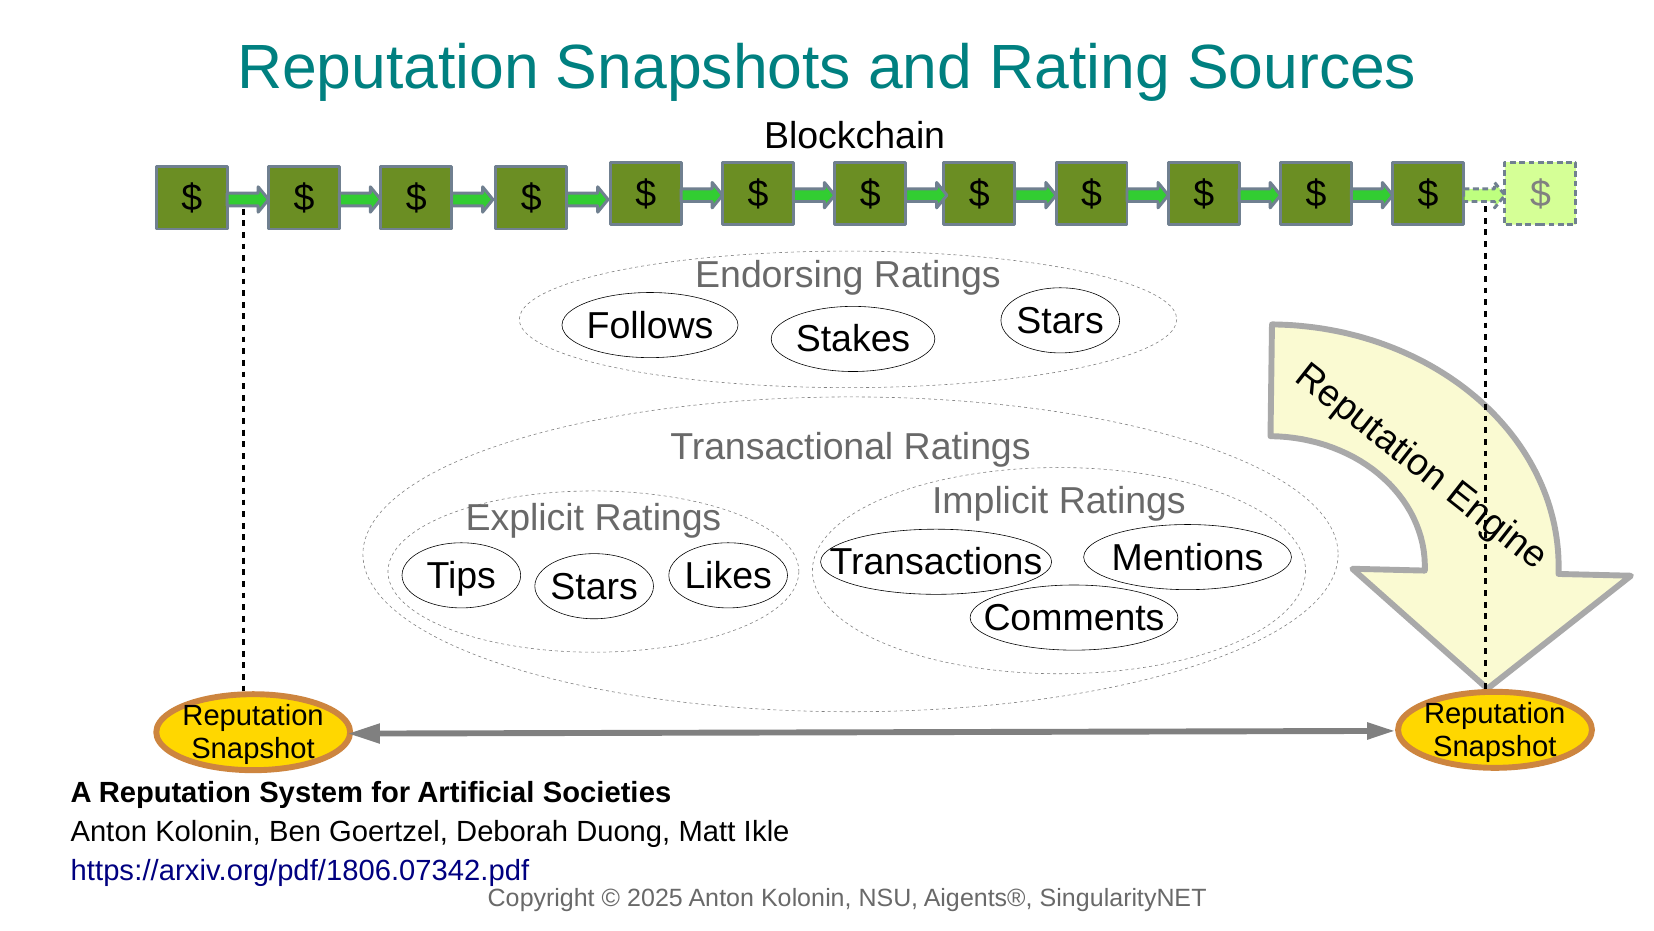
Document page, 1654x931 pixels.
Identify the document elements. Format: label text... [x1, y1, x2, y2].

text_box $ [1280, 162, 1352, 225]
text_box Explicit Ratings [387, 490, 799, 653]
text_box [339, 186, 381, 213]
text_box Blockchain [749, 107, 961, 165]
text_box Mentions [1083, 524, 1292, 590]
text_box [681, 182, 723, 208]
text_box [566, 186, 609, 213]
text_box Endorsing Ratings [519, 251, 1177, 388]
text_box Stars [1000, 287, 1120, 353]
text_box Transactional Ratings [362, 396, 1339, 712]
text_box Reputation Snapshot [156, 694, 351, 771]
text_box $ [156, 166, 228, 230]
text_box [1463, 182, 1505, 208]
text_box Reputation Engine [1272, 338, 1574, 594]
text_box $ [722, 162, 794, 225]
text_box Tips [401, 542, 521, 608]
text_box Implicit Ratings [812, 467, 1306, 674]
text_box Stakes [771, 306, 935, 372]
text_box Follows [561, 292, 739, 358]
text_box [451, 186, 493, 213]
text_box A Reputation System for Artificial Societies Anton Kolonin, Ben Goertzel, Deborah Duong, Matt Ikle https://arxiv.org/pdf/1806.07342.pdf [55, 769, 898, 911]
text_box [1014, 182, 1057, 208]
text_box [227, 186, 269, 213]
text_box $ [1056, 162, 1128, 225]
text_box $ [834, 162, 906, 225]
text_box Comments [970, 585, 1178, 651]
text_box [1127, 182, 1169, 208]
text_box Reputation Snapshot [1398, 691, 1592, 768]
text_box [793, 182, 835, 208]
text_box Reputation Snapshots and Rating Sources [0, 0, 1630, 135]
text_box $ [1168, 162, 1240, 225]
text_box Stars [534, 553, 654, 619]
text_box $ [943, 162, 1015, 225]
text_box $ [1504, 162, 1576, 225]
text_box $ [380, 166, 452, 230]
text_box [1239, 182, 1281, 208]
text_box [1351, 182, 1393, 208]
text_box $ [1392, 162, 1464, 225]
text_box $ [268, 166, 340, 230]
text_box $ [495, 166, 567, 230]
text_box Transactions [820, 529, 1052, 595]
text_box $ [610, 162, 682, 225]
text_box Likes [668, 542, 788, 608]
text_box [905, 182, 947, 208]
text_box [1270, 324, 1631, 689]
